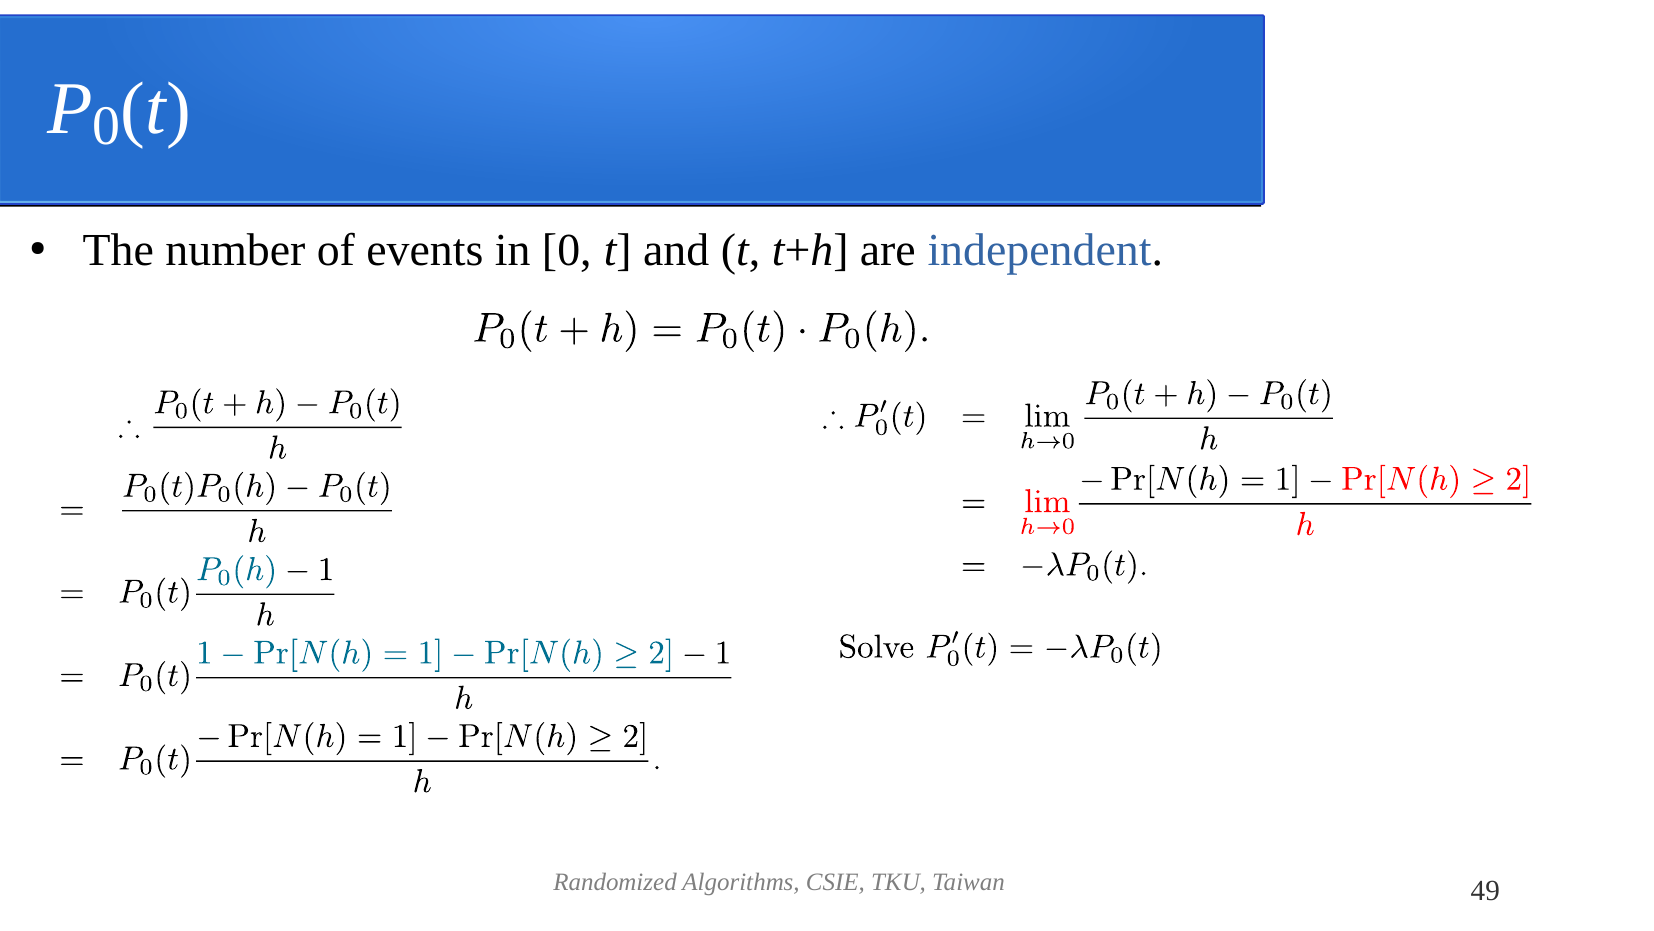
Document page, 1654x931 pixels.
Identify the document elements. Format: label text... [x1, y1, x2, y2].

list The number of events in [0, t] and (t, t+h] are independent. [11, 224, 1501, 733]
picture [470, 308, 929, 354]
picture [838, 630, 1160, 667]
picture [57, 387, 733, 794]
title P0(t) [47, 35, 1199, 189]
picture [820, 377, 1533, 585]
